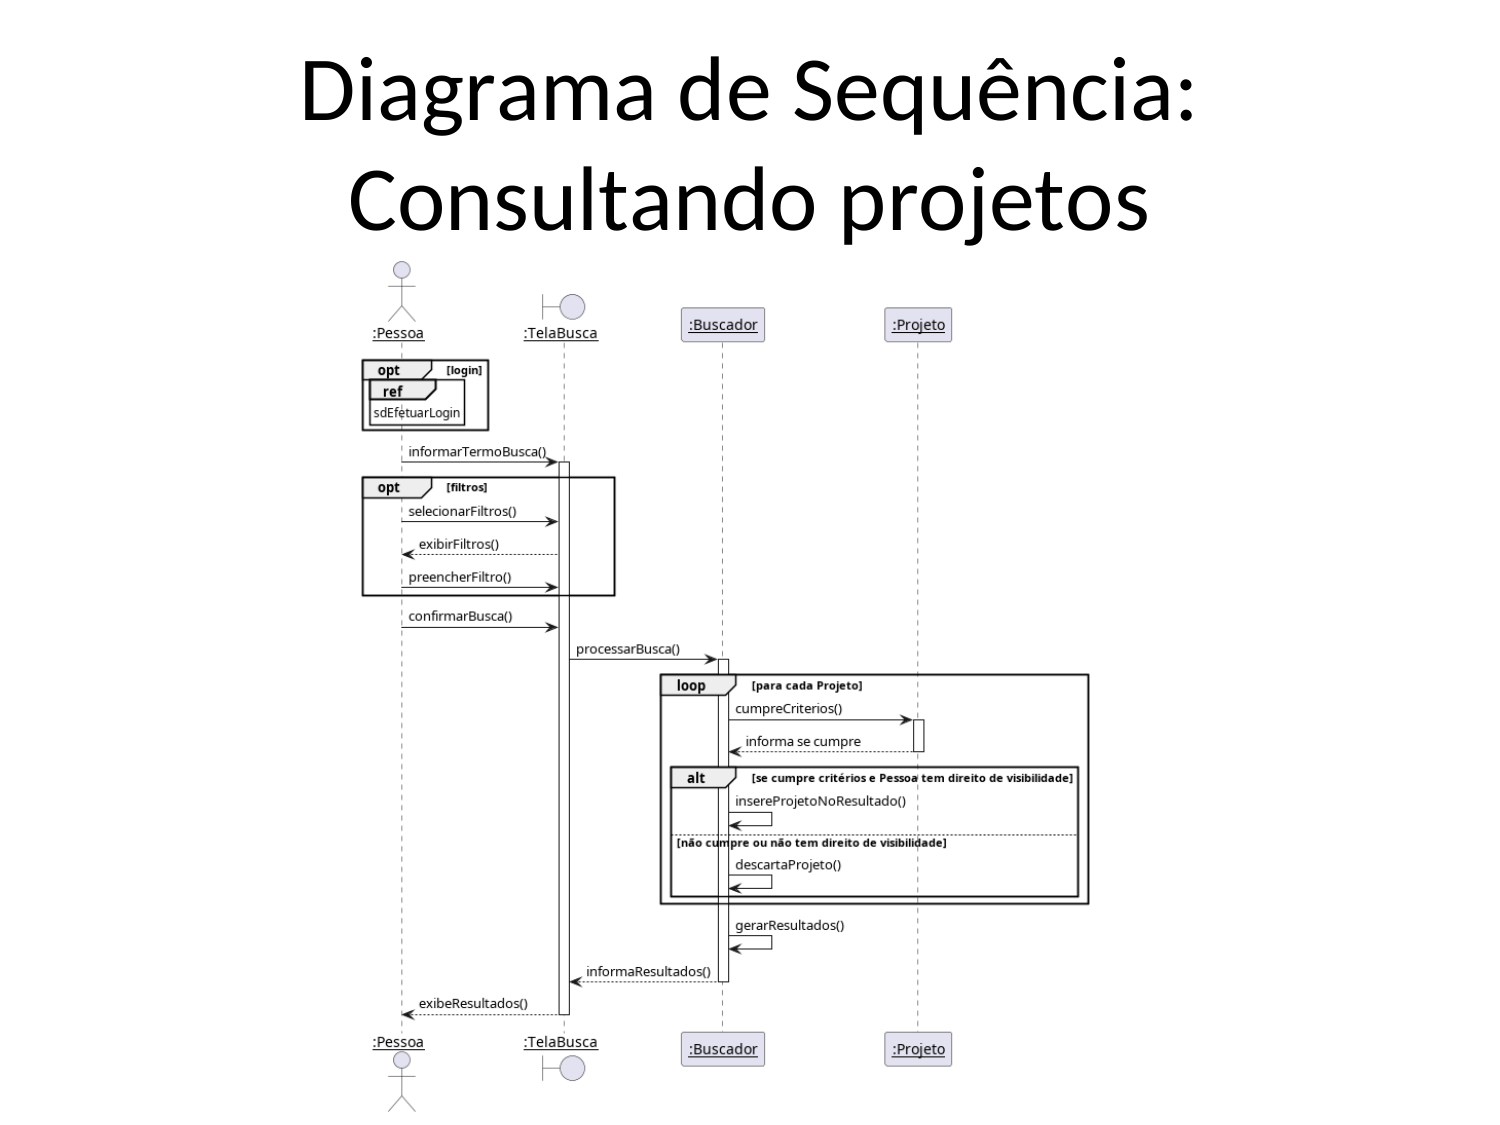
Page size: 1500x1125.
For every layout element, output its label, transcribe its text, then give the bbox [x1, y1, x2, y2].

picture [352, 256, 1093, 1117]
title Diagrama de Sequência: Consultando projetos [75, 21, 1426, 257]
